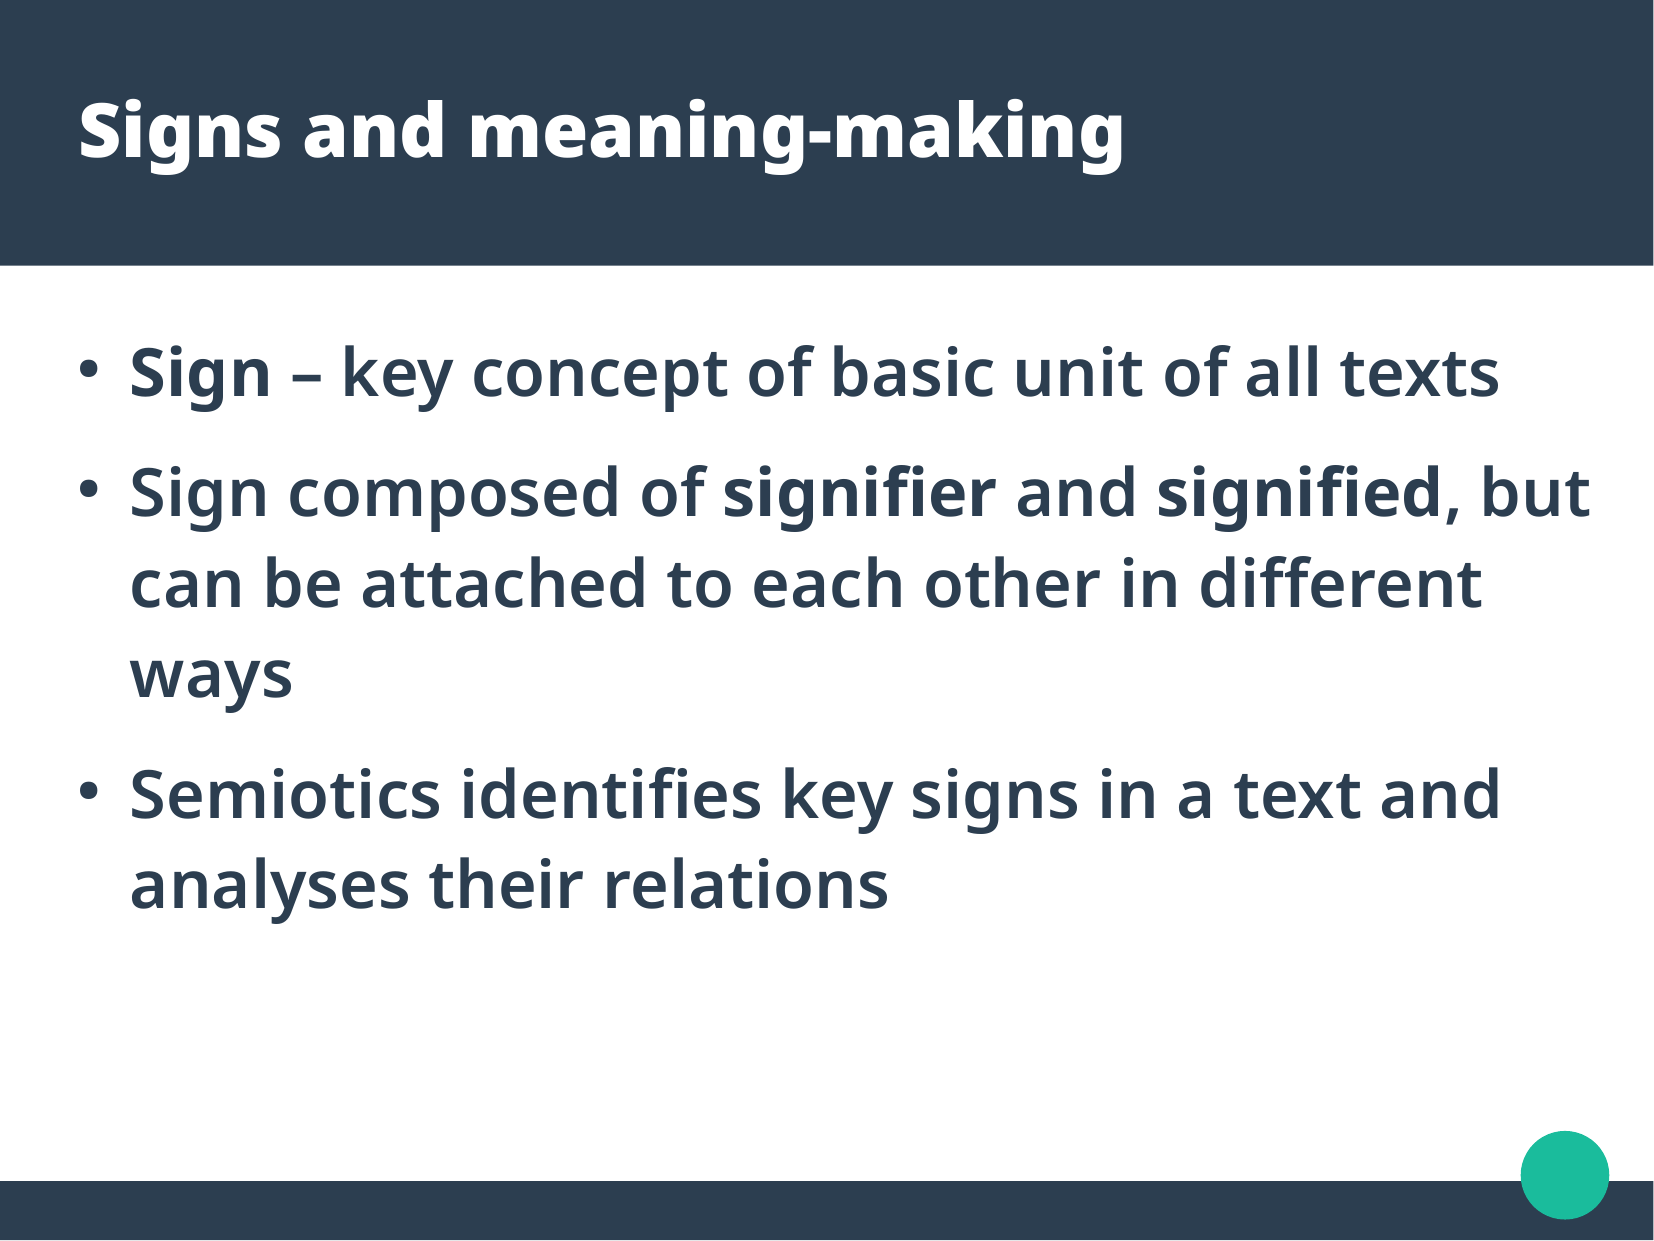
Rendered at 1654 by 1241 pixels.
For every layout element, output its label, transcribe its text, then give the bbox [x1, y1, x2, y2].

list Sign – key concept of basic unit of all texts Sign composed of signifier and signified, but can be attached to each other in different ways Semiotics identifies key signs in a text and analyses their relations [59, 324, 1595, 1152]
title Signs and meaning-making [59, 49, 1595, 207]
